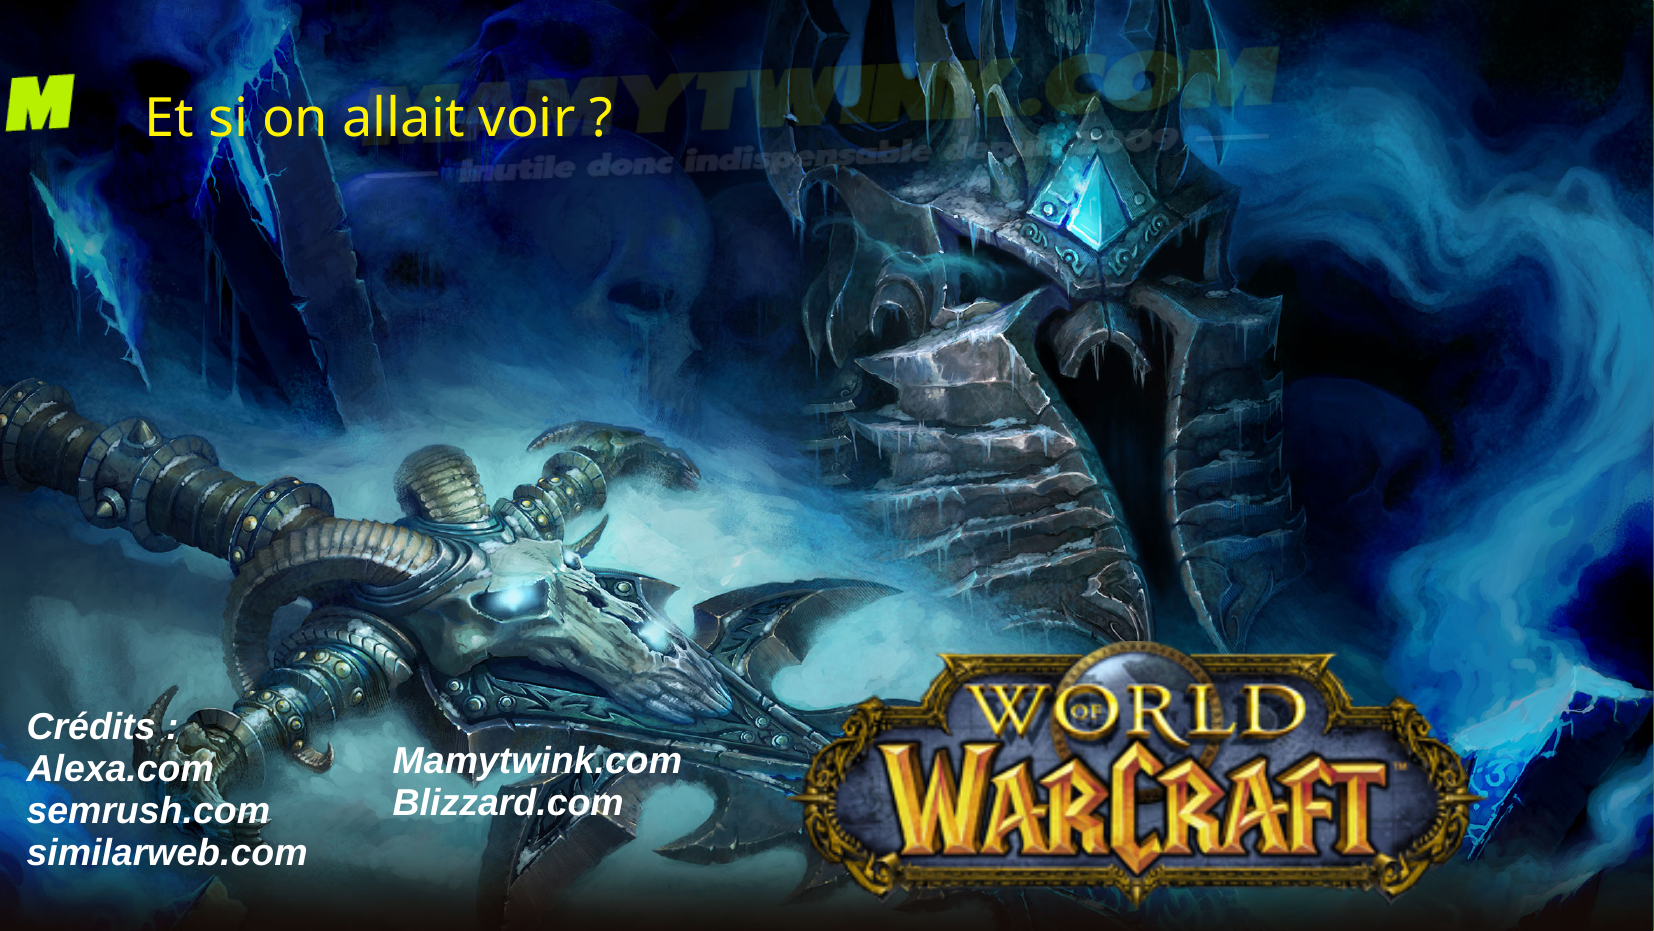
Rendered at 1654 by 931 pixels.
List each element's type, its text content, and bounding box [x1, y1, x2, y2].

text_box Et si on allait voir ? [129, 70, 1134, 237]
picture [0, 0, 1654, 931]
text_box Crédits : Alexa.com semrush.com similarweb.com [11, 697, 343, 923]
text_box Mamytwink.com Blizzard.com [377, 732, 785, 886]
